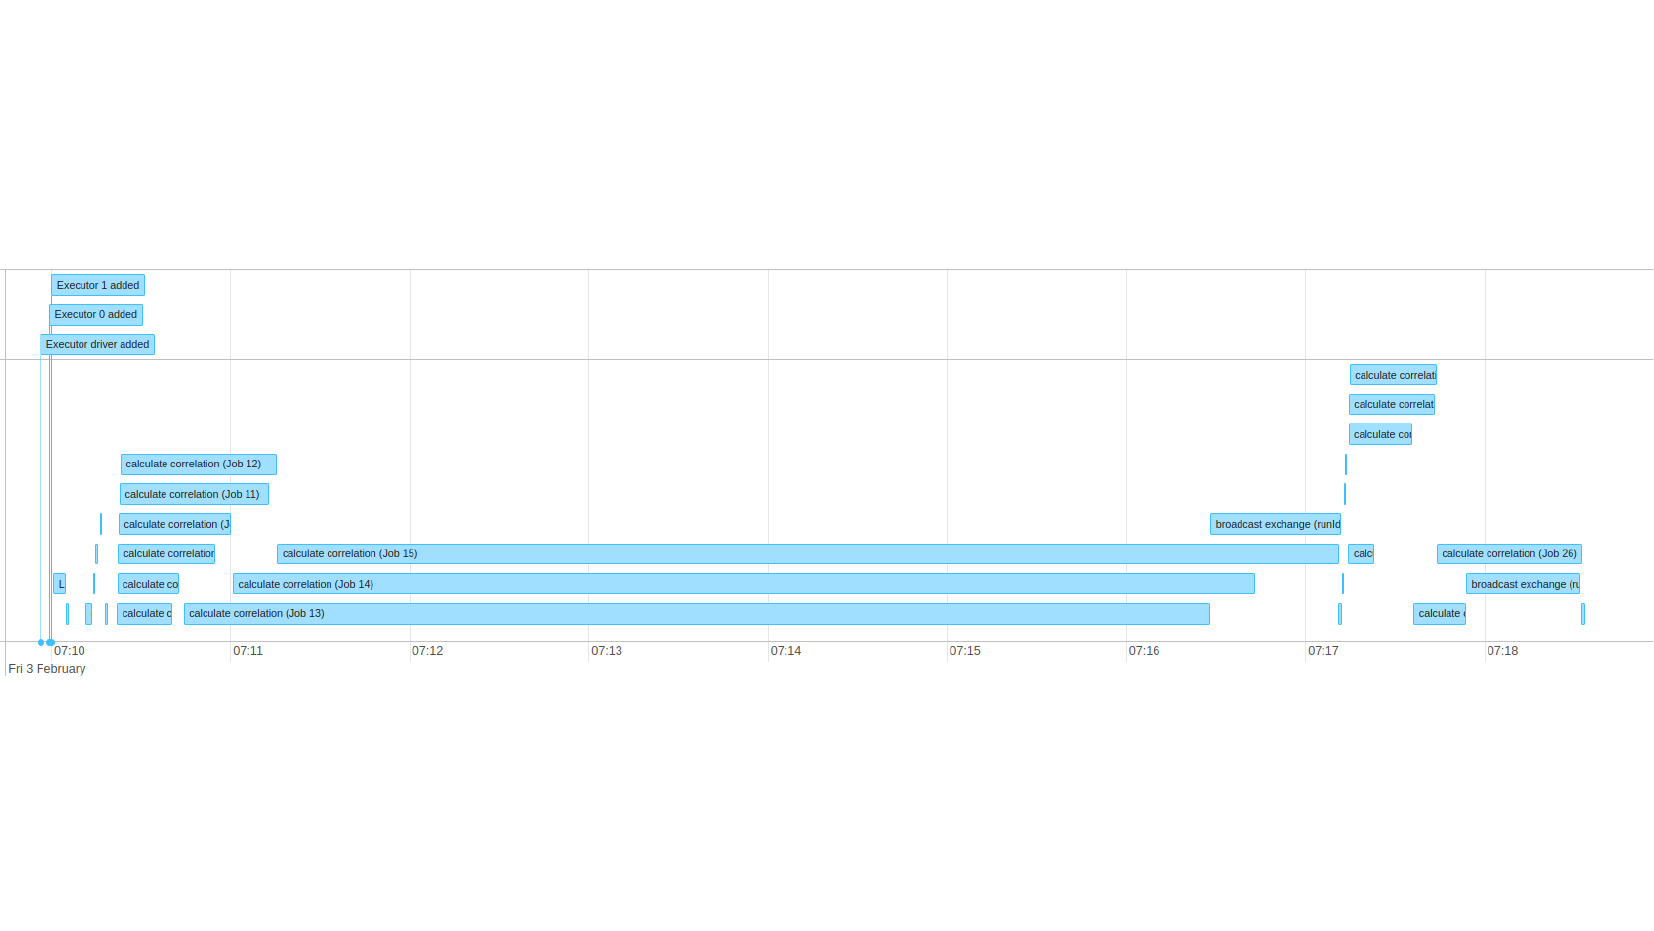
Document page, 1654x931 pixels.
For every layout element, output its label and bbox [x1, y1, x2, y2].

picture [0, 255, 1654, 676]
